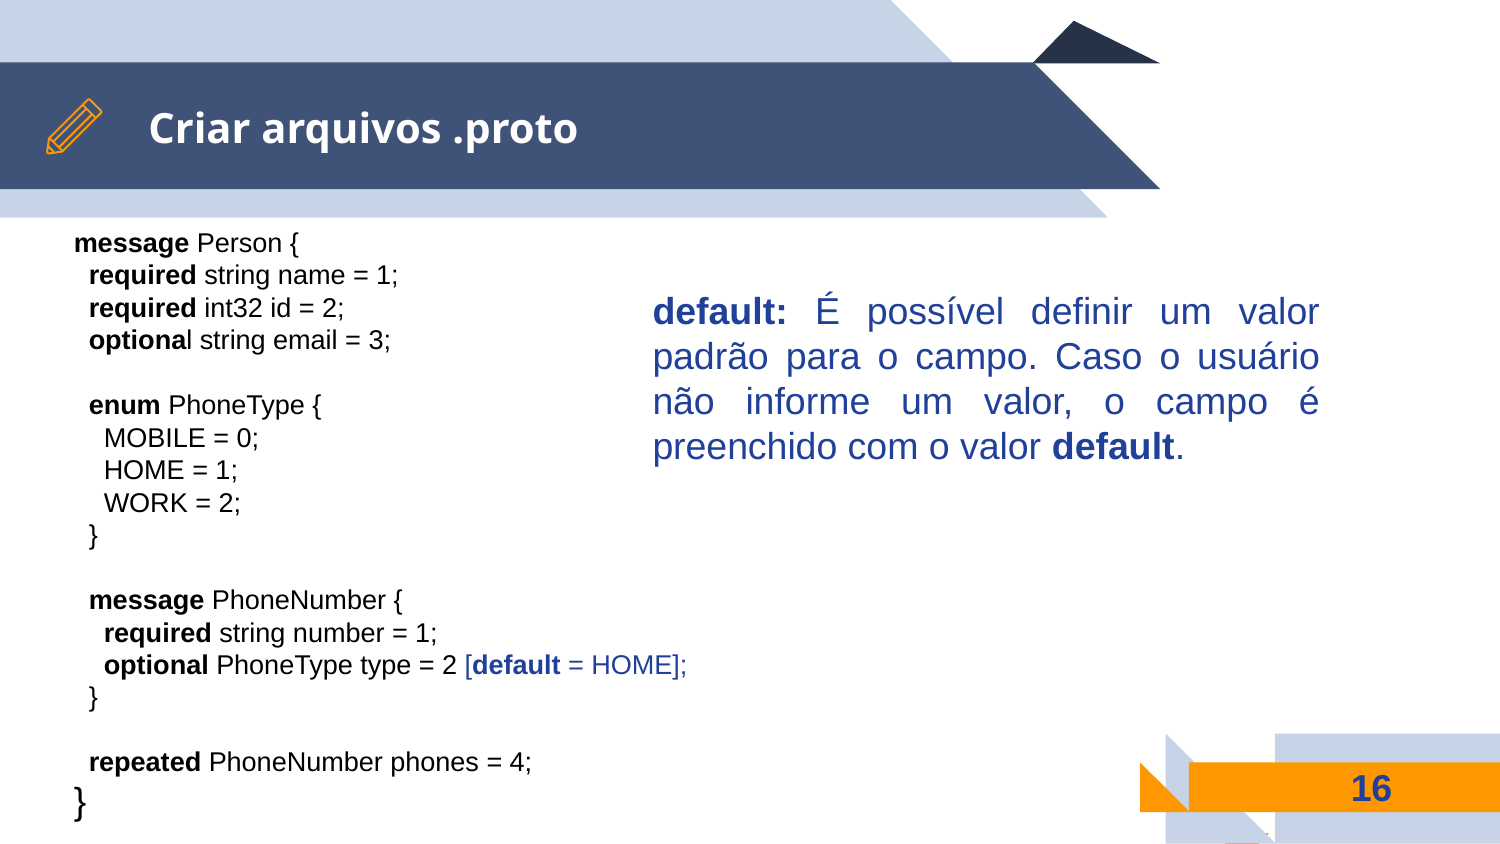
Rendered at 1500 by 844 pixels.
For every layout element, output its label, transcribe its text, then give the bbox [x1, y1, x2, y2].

text_box message Person { required string name = 1; required int32 id = 2; optional string email = 3; enum PhoneType { MOBILE = 0; HOME = 1; WORK = 2; } message PhoneNumber { required string number = 1; optional PhoneType type = 2 [default = HOME]; } repeated PhoneNumber phones = 4; } [58, 217, 1181, 781]
text_box Criar arquivos .proto [133, 64, 1035, 190]
text_box 16 [1249, 760, 1494, 813]
text_box default: É possível definir um valor padrão para o campo. Caso o usuário não informe um valor, o campo é preenchido com o valor default. [637, 279, 1335, 461]
